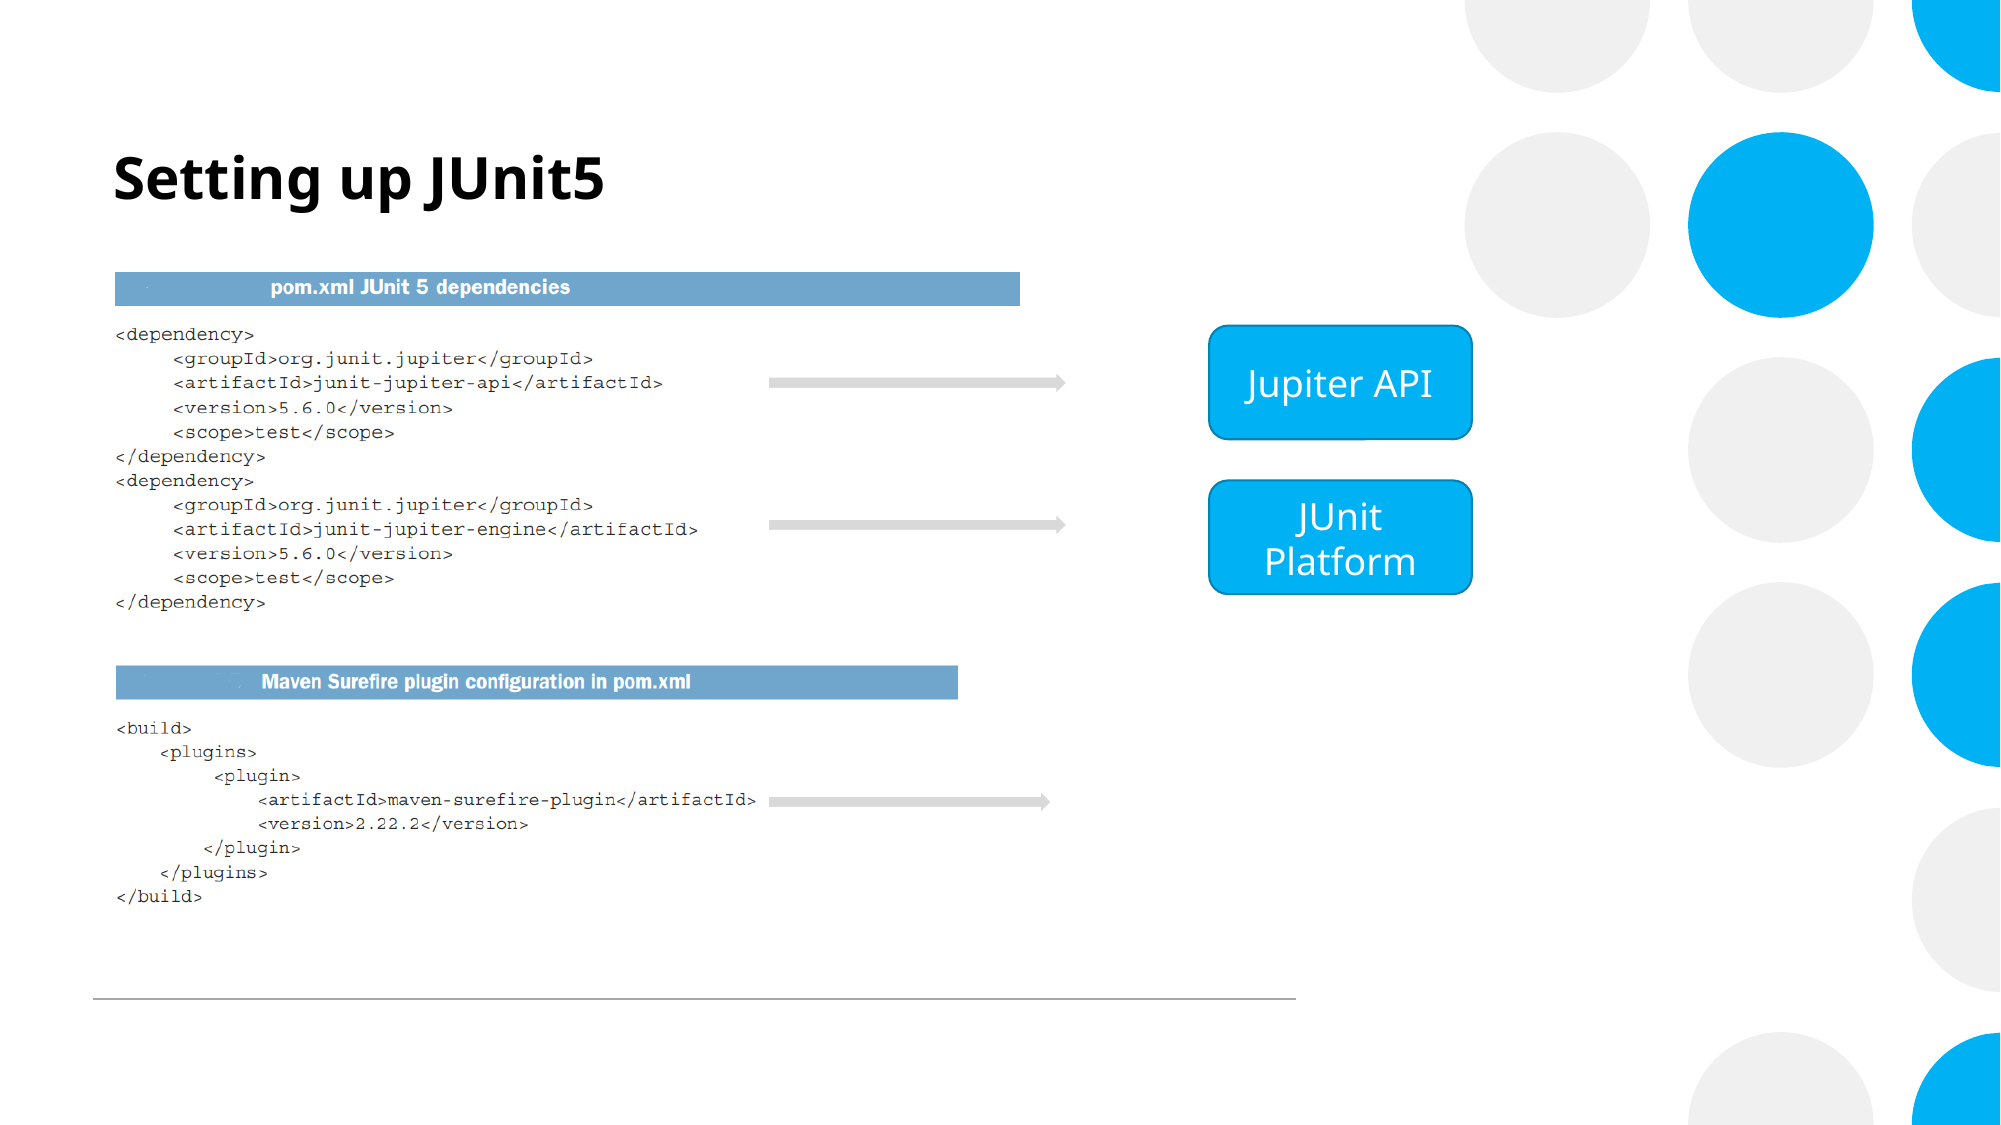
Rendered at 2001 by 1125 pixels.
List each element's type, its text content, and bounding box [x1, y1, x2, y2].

picture [62, 260, 1068, 635]
text_box Jupiter API [1209, 325, 1472, 440]
picture [63, 654, 981, 939]
text_box [767, 370, 1068, 395]
text_box [767, 512, 1068, 537]
title Setting up JUnit5 [98, 133, 1302, 254]
text_box [767, 789, 1052, 814]
text_box JUnit Platform [1209, 480, 1472, 595]
